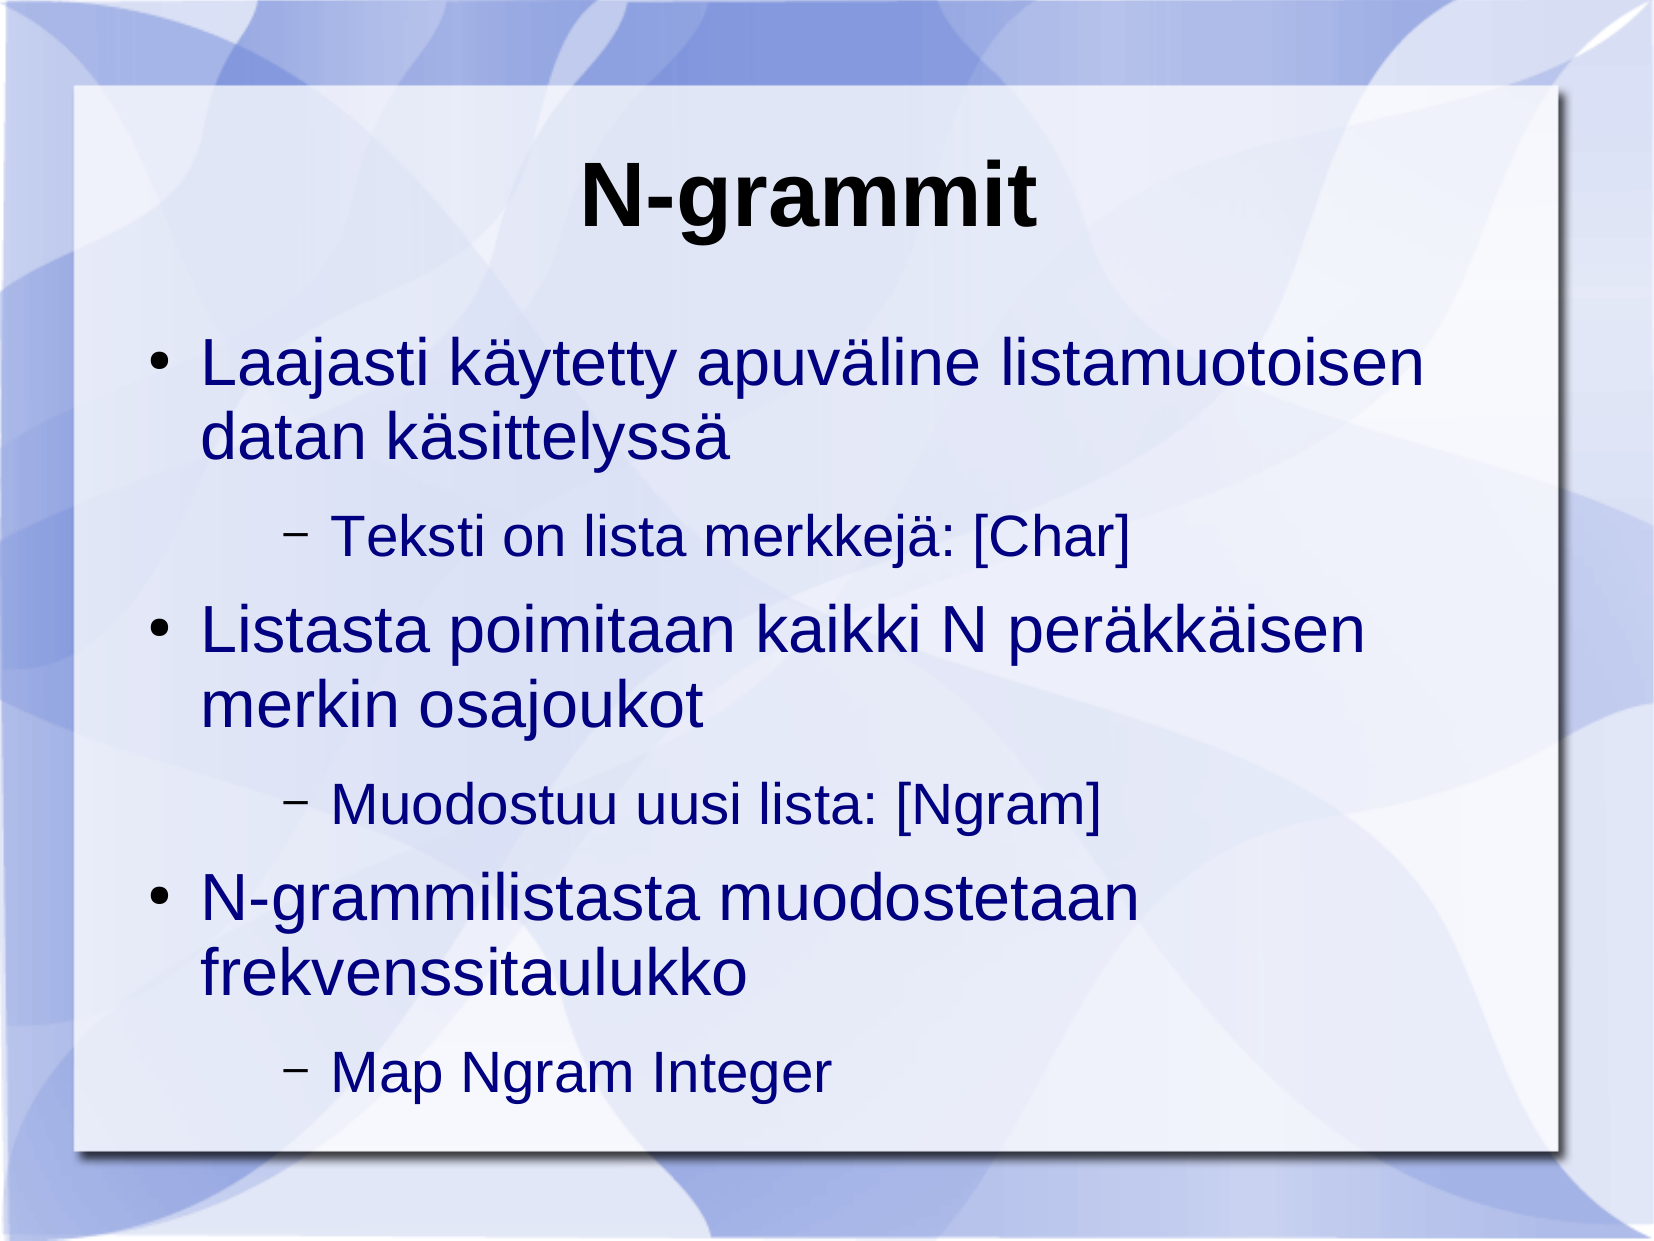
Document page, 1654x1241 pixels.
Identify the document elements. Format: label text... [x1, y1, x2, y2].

picture [0, 0, 1654, 1241]
title N-grammit [82, 90, 1536, 298]
list Laajasti käytetty apuväline listamuotoisen datan käsittelyssä Teksti on lista merkkejä: [Char] Listasta poimitaan kaikki N peräkkäisen merkin osajoukot Muodostuu uusi lista: [Ngram] N-grammilistasta muodostetaan frekvenssitaulukko Map Ngram Integer [129, 324, 1489, 1103]
